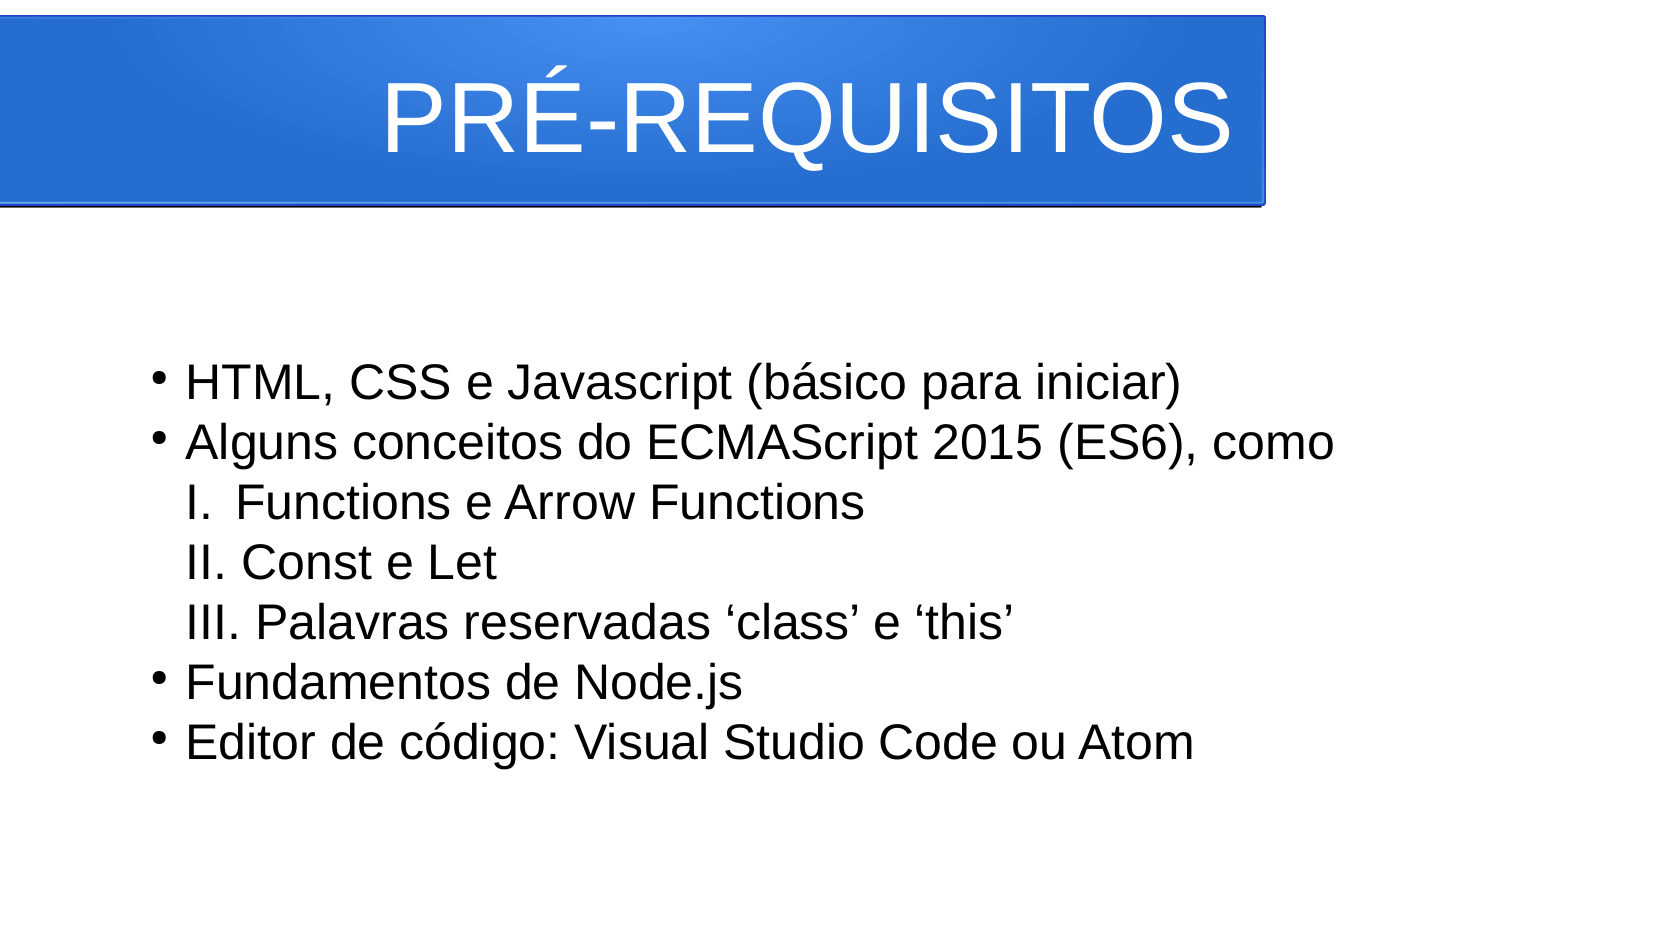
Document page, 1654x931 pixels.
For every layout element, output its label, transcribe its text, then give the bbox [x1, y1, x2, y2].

text_box HTML, CSS e Javascript (básico para iniciar) Alguns conceitos do ECMAScript 2015 (ES6), como Functions e Arrow Functions Const e Let Palavras reservadas ‘class’ e ‘this’ Fundamentos de Node.js Editor de código: Visual Studio Code ou Atom [135, 342, 1500, 778]
text_box PRÉ-REQUISITOS [366, 44, 1258, 180]
picture [0, 13, 1269, 211]
